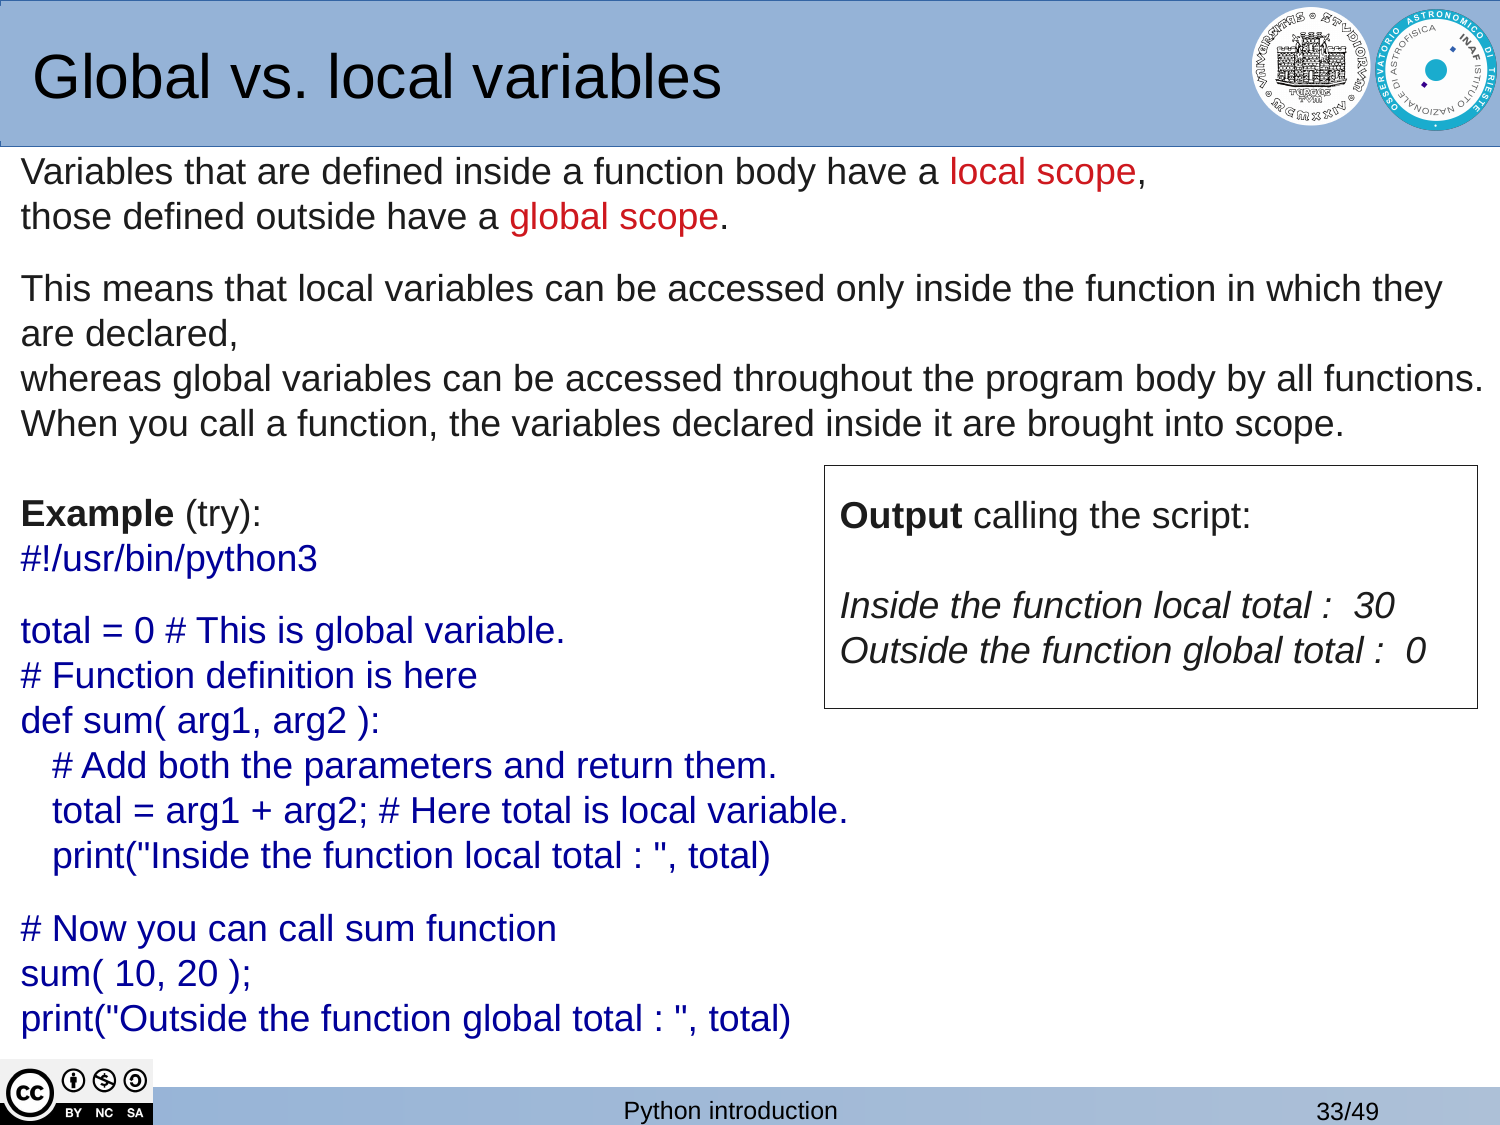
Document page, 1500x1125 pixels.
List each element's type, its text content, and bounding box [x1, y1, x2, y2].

list Variables that are defined inside a function body have a local scope, those defined outside have a global scope. This means that local variables can be accessed only inside the function in which they are declared, whereas global variables can be accessed throughout the program body by all functions. When you call a function, the variables declared inside it are brought into scope. Example (try): #!/usr/bin/python3 total = 0 # This is global variable. # Function definition is here def sum( arg1, arg2 ): # Add both the parameters and return them. total = arg1 + arg2; # Here total is local variable. print("Inside the function local total : ", total) # Now you can call sum function sum( 10, 20 ); print("Outside the function global total : ", total) [5, 138, 1500, 1075]
text_box Global vs. local variables [0, 5, 1243, 141]
picture [0, 1059, 153, 1125]
picture [1252, 0, 1500, 138]
list Output calling the script: Inside the function local total : 30 Outside the function global total : 0 [824, 483, 1485, 716]
text_box [824, 465, 1478, 709]
